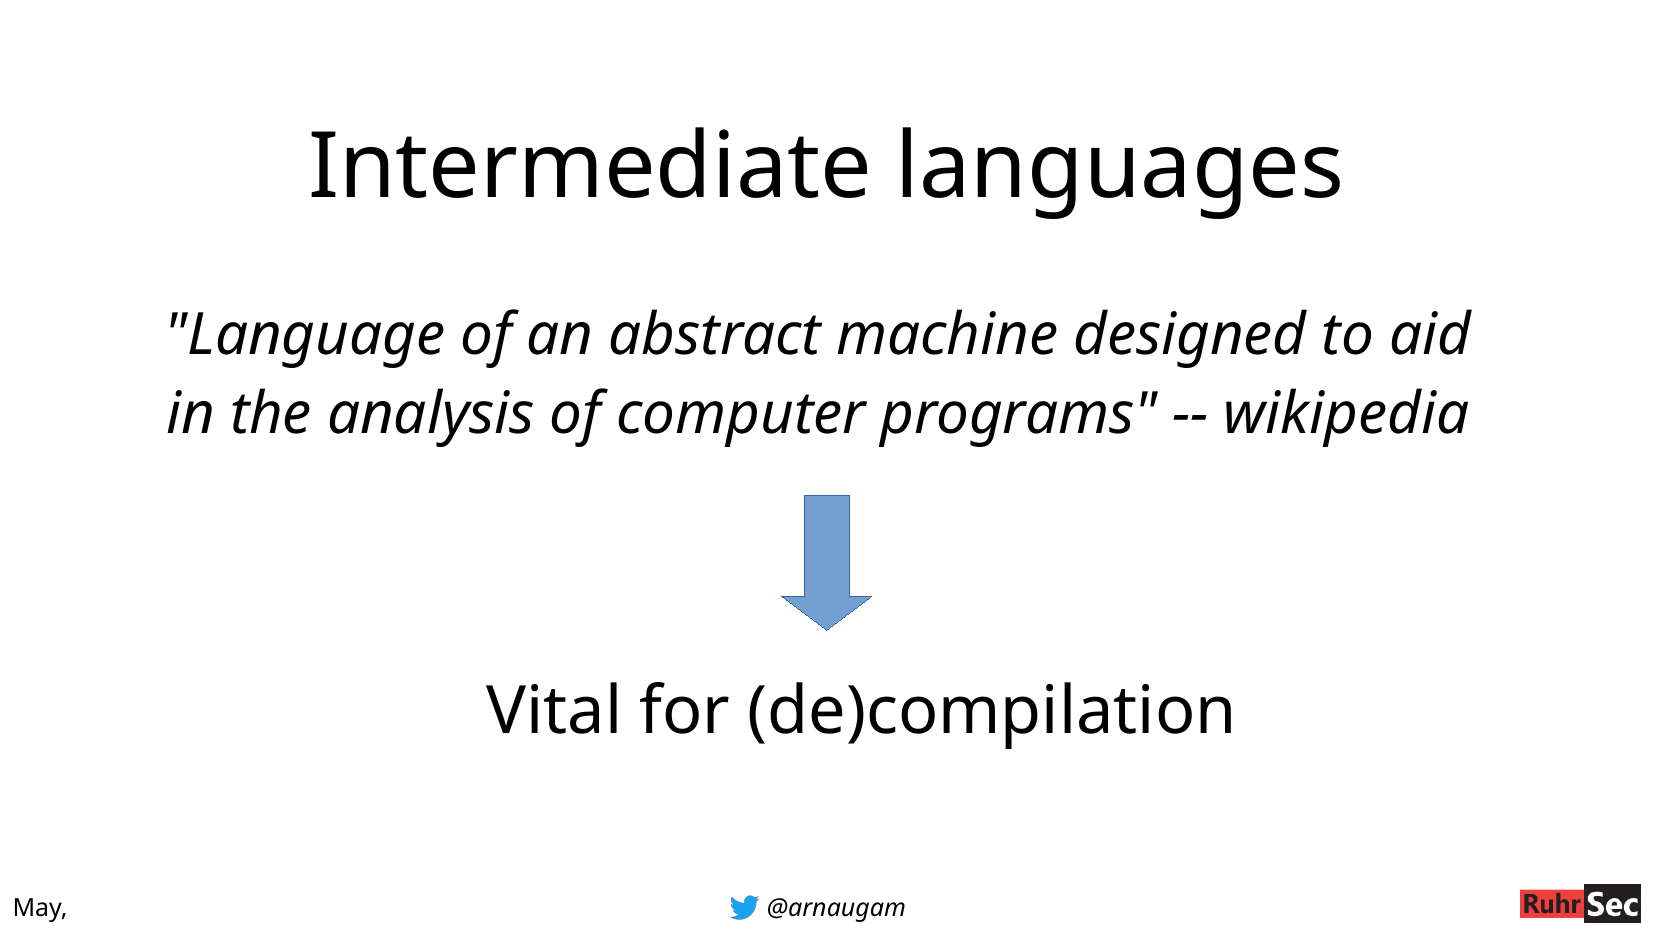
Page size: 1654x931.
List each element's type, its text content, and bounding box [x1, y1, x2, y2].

text_box "Language of an abstract machine designed to aid in the analysis of computer programs" -- wikipedia [150, 285, 1501, 451]
text_box Vital for (de)compilation [471, 655, 1207, 751]
picture [721, 884, 768, 931]
text_box [781, 495, 872, 631]
picture [1520, 884, 1641, 923]
title Intermediate languages [82, 84, 1571, 240]
